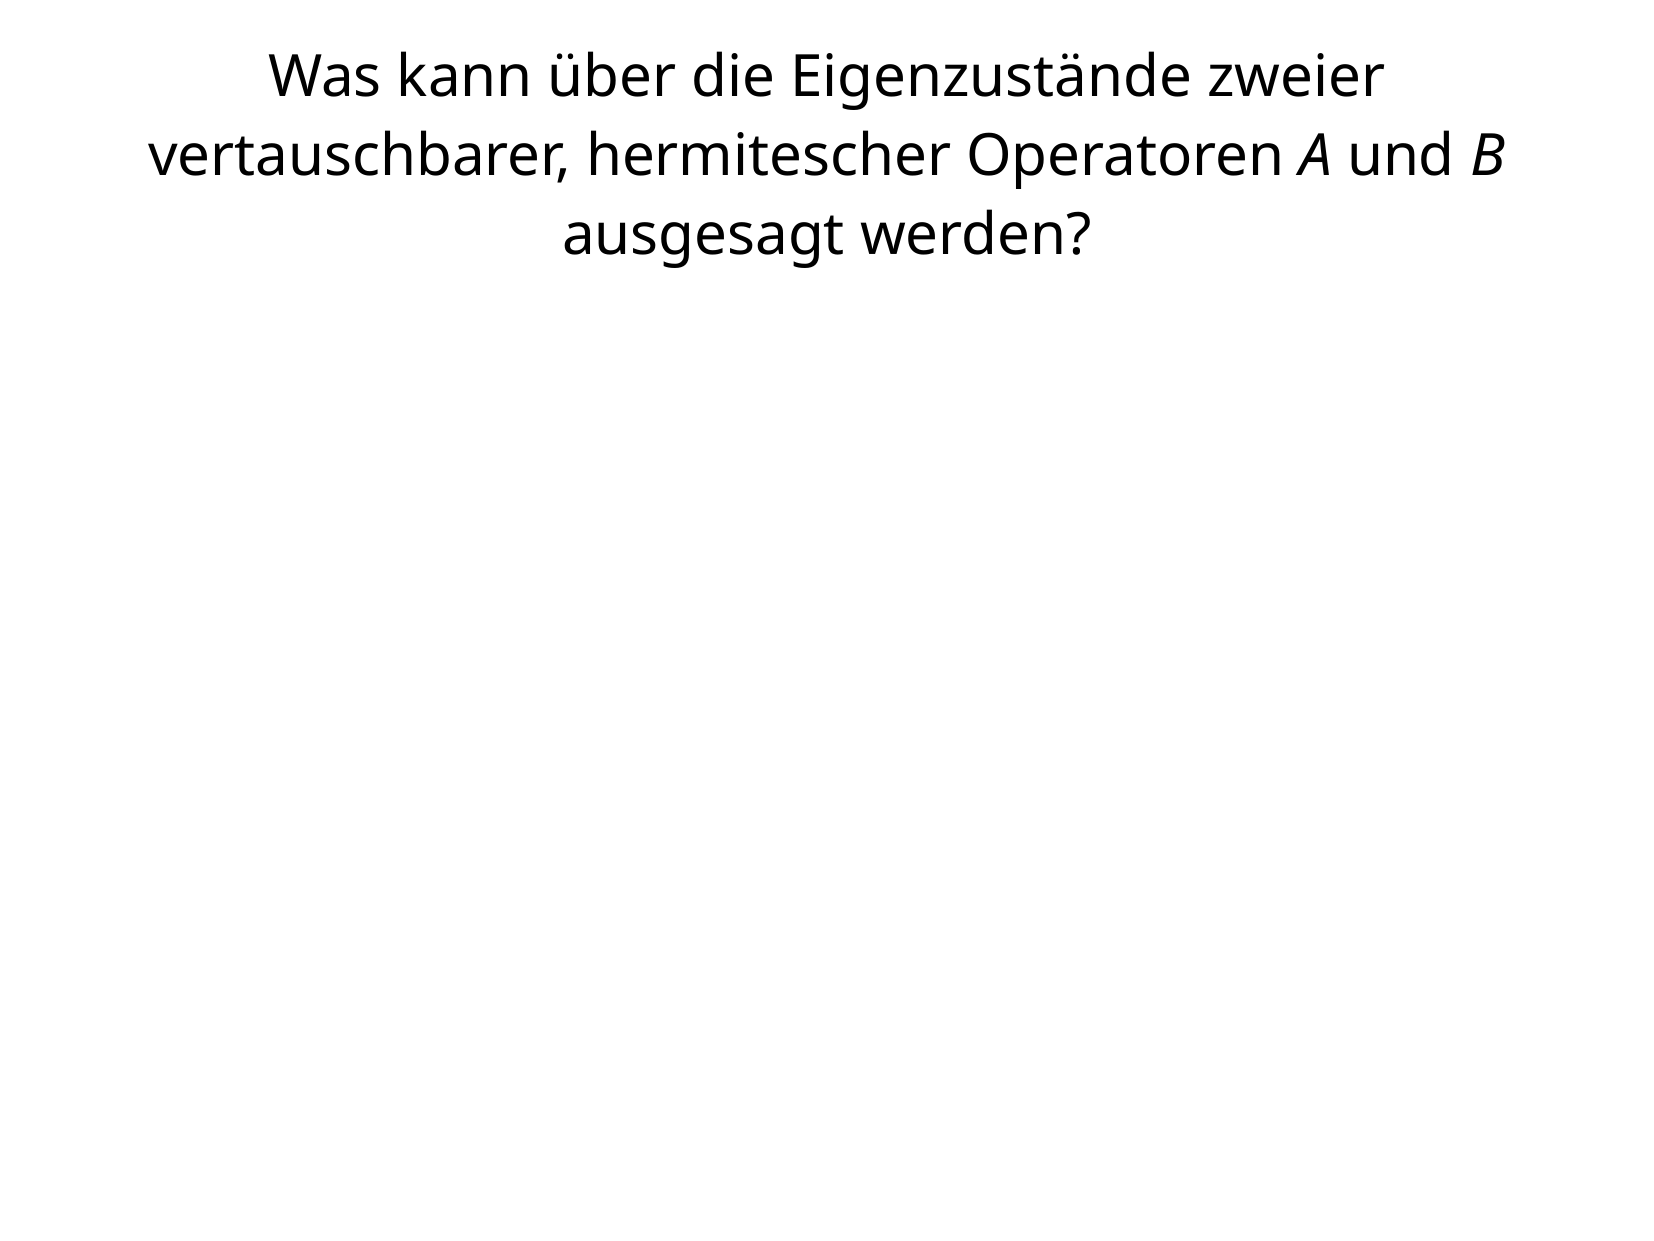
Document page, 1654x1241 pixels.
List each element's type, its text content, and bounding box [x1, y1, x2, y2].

title Was kann über die Eigenzustände zweier vertauschbarer, hermitescher Operatoren A und B ausgesagt werden? [82, 49, 1571, 257]
